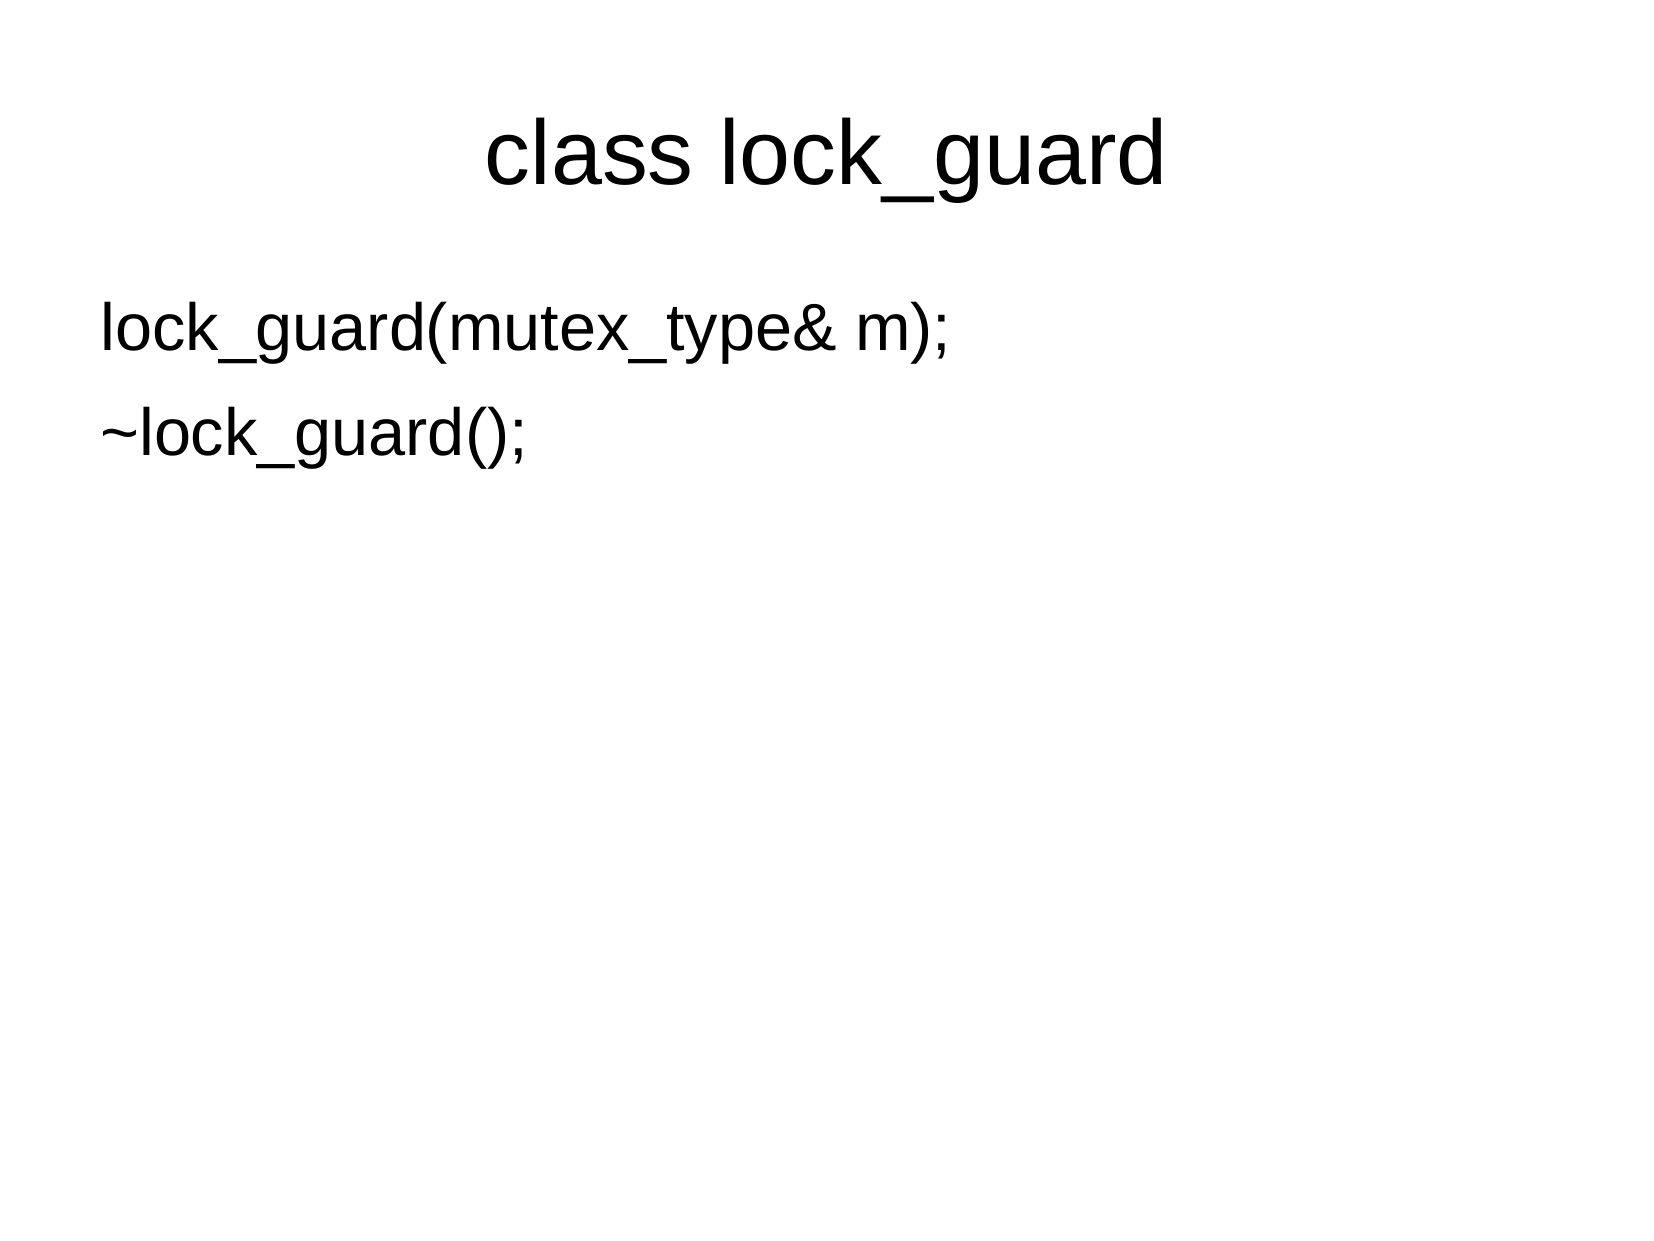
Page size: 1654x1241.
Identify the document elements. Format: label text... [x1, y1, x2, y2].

title class lock_guard [82, 56, 1571, 250]
list lock_guard(mutex_type& m); ~lock_guard(); [82, 290, 1571, 1094]
